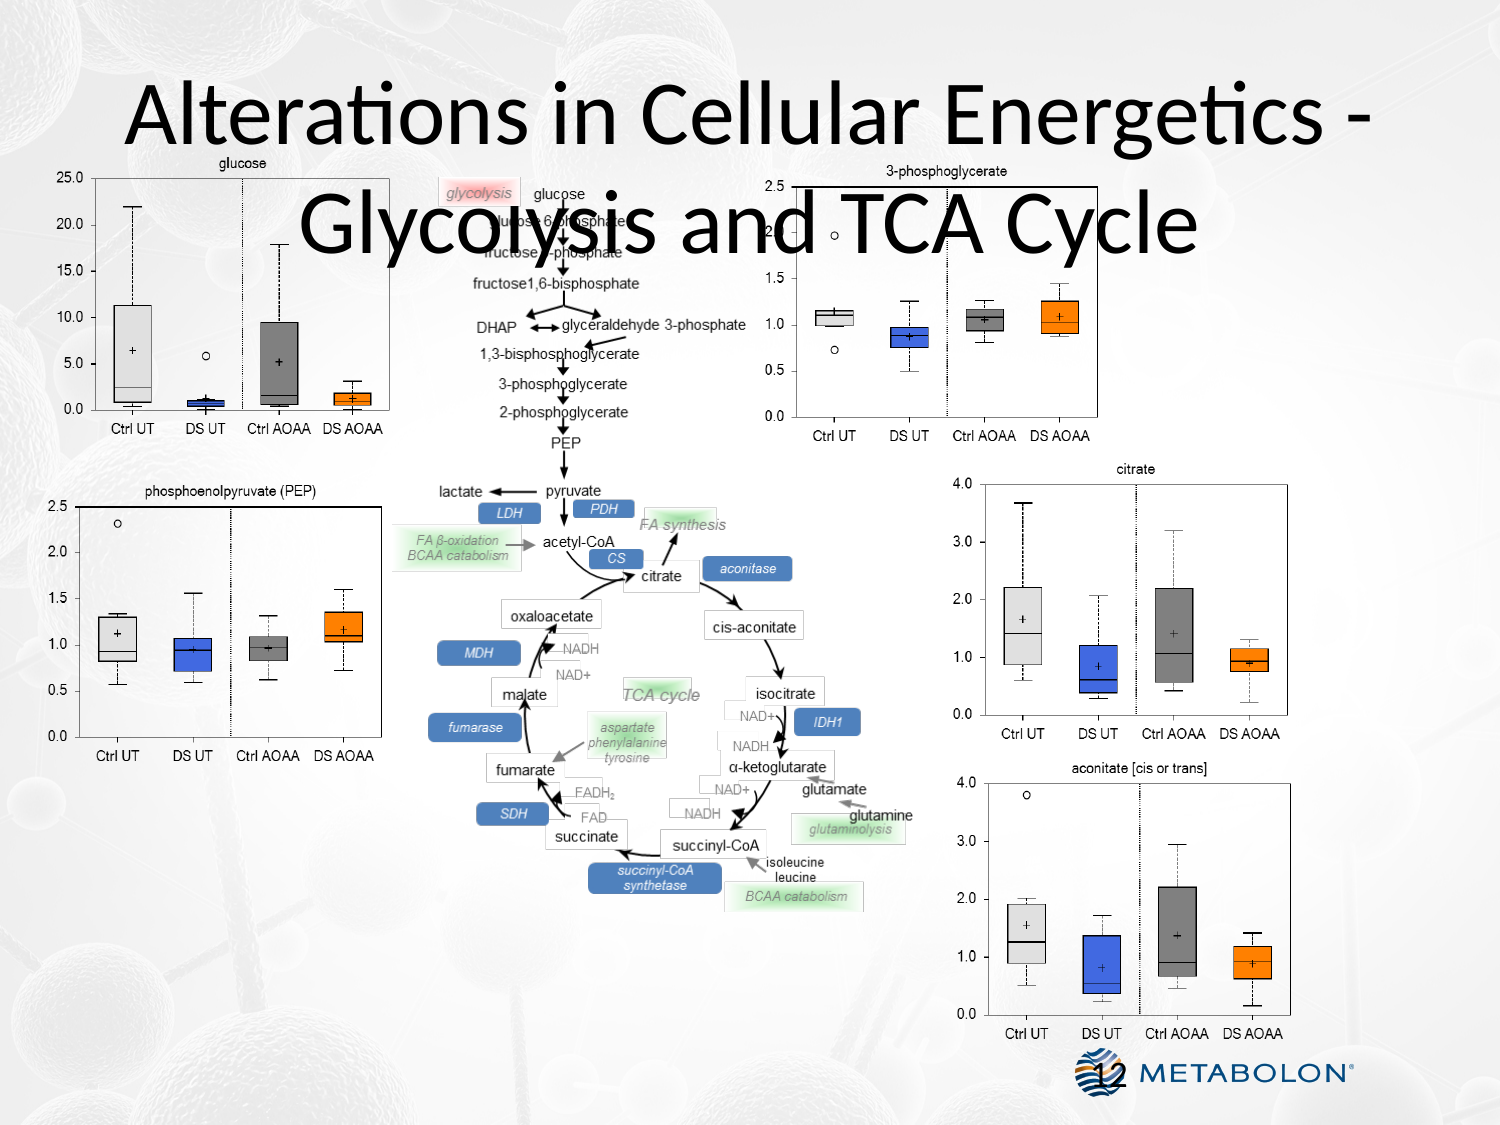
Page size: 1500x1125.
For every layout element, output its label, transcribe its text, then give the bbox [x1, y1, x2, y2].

picture [0, 0, 1500, 1125]
slide_number <number> [1074, 1042, 1425, 1103]
title Alterations in Cellular Energetics - Glycolysis and TCA Cycle [75, 45, 1425, 125]
